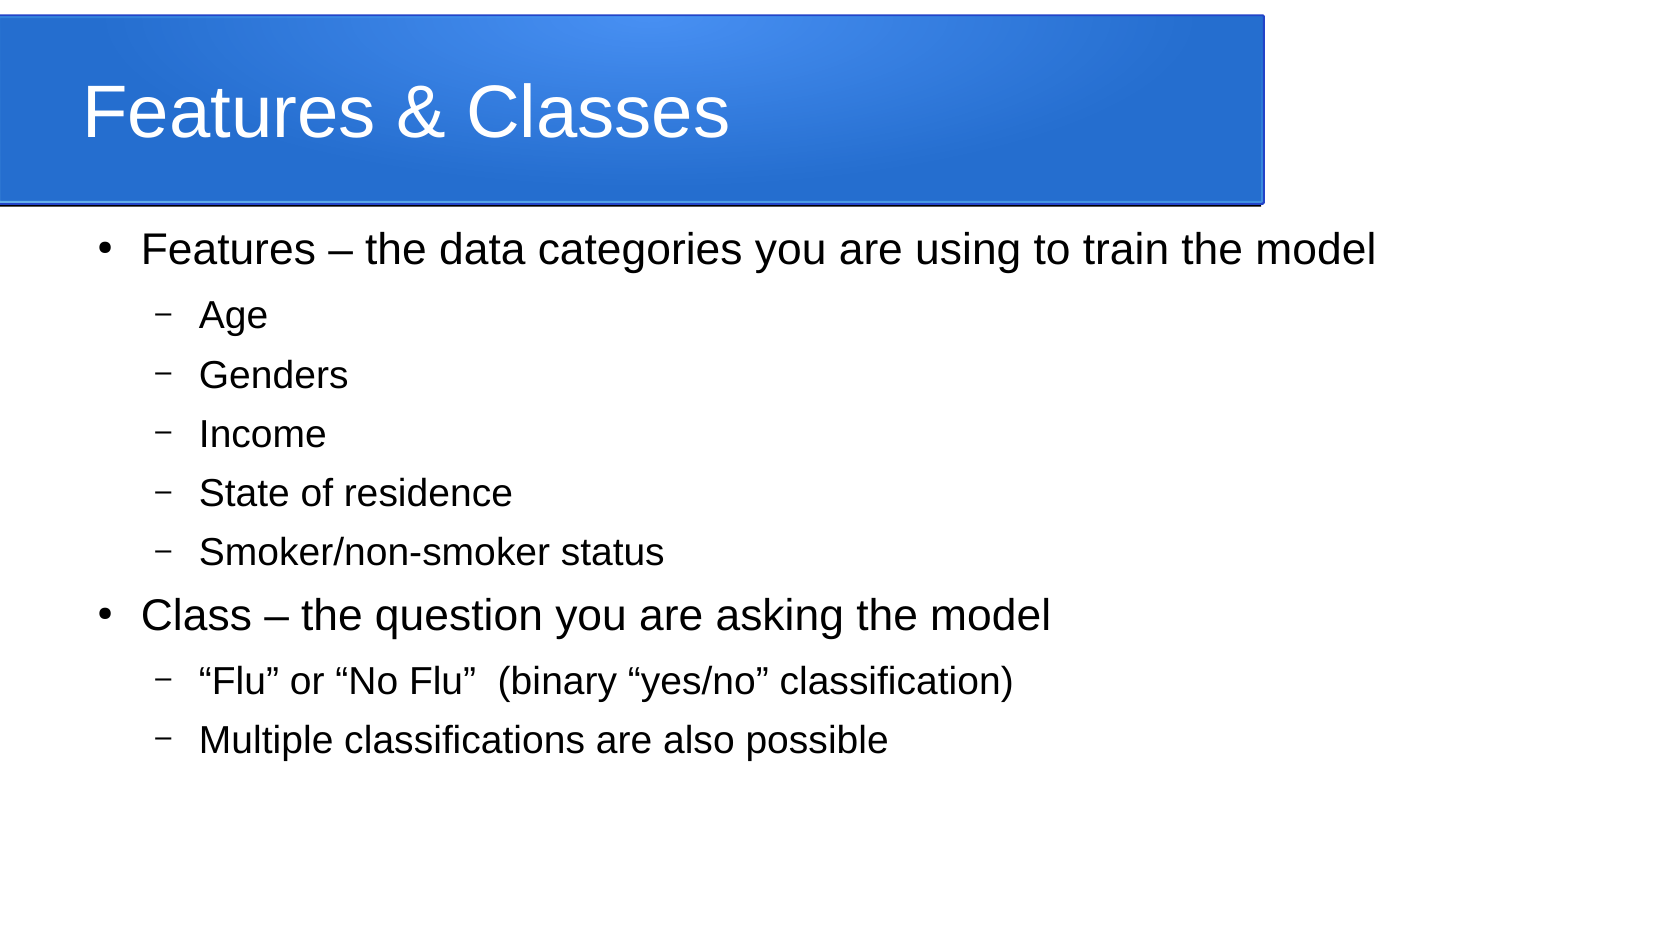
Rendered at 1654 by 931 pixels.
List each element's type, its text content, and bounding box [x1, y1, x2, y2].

title Features & Classes [82, 35, 1235, 189]
list Features – the data categories you are using to train the model Age Genders Income State of residence Smoker/non-smoker status Class – the question you are asking the model “Flu” or “No Flu” (binary “yes/no” classification) Multiple classifications are also possible [82, 224, 1571, 764]
